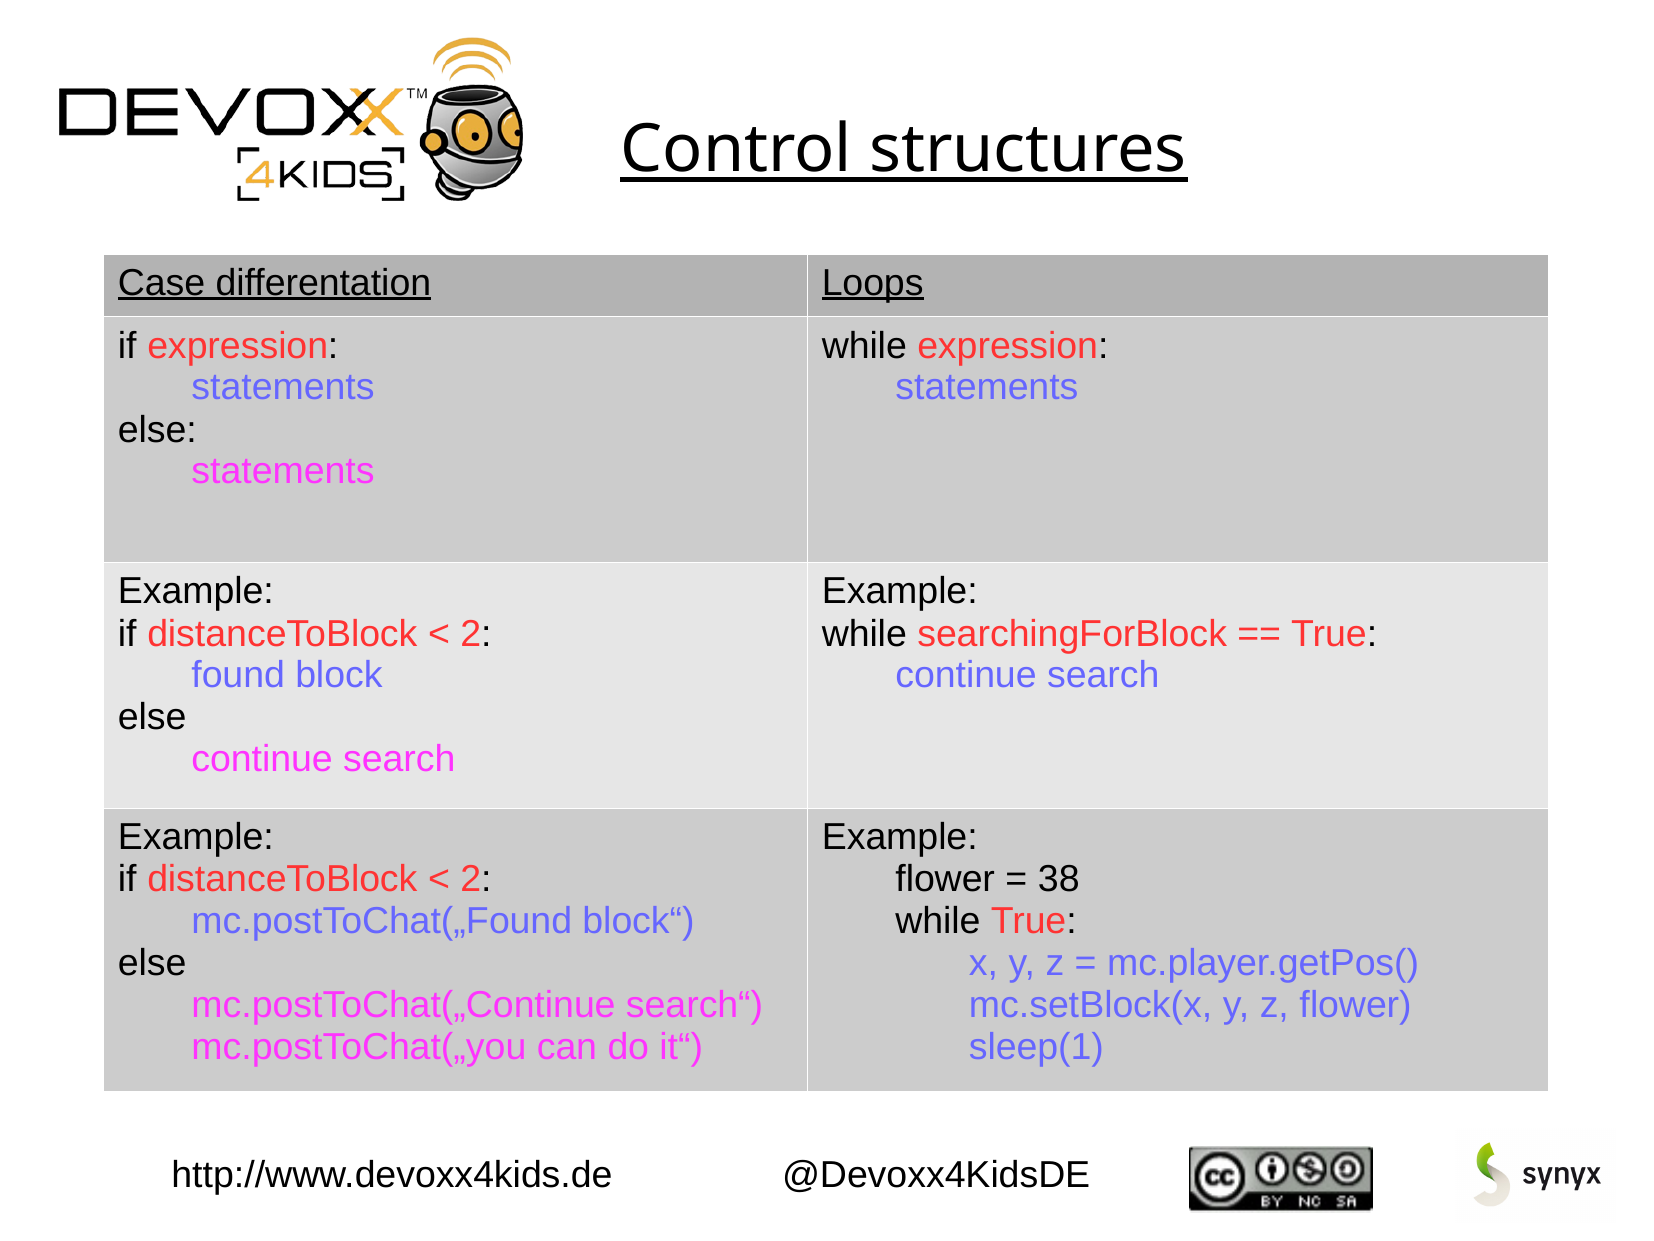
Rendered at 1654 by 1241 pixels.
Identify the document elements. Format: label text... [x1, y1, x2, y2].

title [82, 49, 1571, 257]
table_cell Example: while searchingForBlock == True: continue search [808, 563, 1548, 808]
picture [1189, 1146, 1373, 1213]
picture [1455, 1128, 1616, 1223]
table_cell if expression: statements else: statements [104, 317, 807, 562]
table_header Loops [808, 255, 1548, 316]
text_box Control structures [605, 93, 1469, 201]
table_cell Example: flower = 38 while True: x, y, z = mc.player.getPos() mc.setBlock(x, y, z, flower) sleep(1) [808, 809, 1548, 1091]
table_header Case differentation [104, 255, 807, 316]
table_cell Example: if distanceToBlock < 2: mc.postToChat(„Found block“) else mc.postToChat(„Continue search“) mc.postToChat(„you can do it“) [104, 809, 807, 1091]
table_cell Example: if distanceToBlock < 2: found block else continue search [104, 563, 807, 808]
picture [59, 37, 523, 201]
table_cell while expression: statements [808, 317, 1548, 562]
